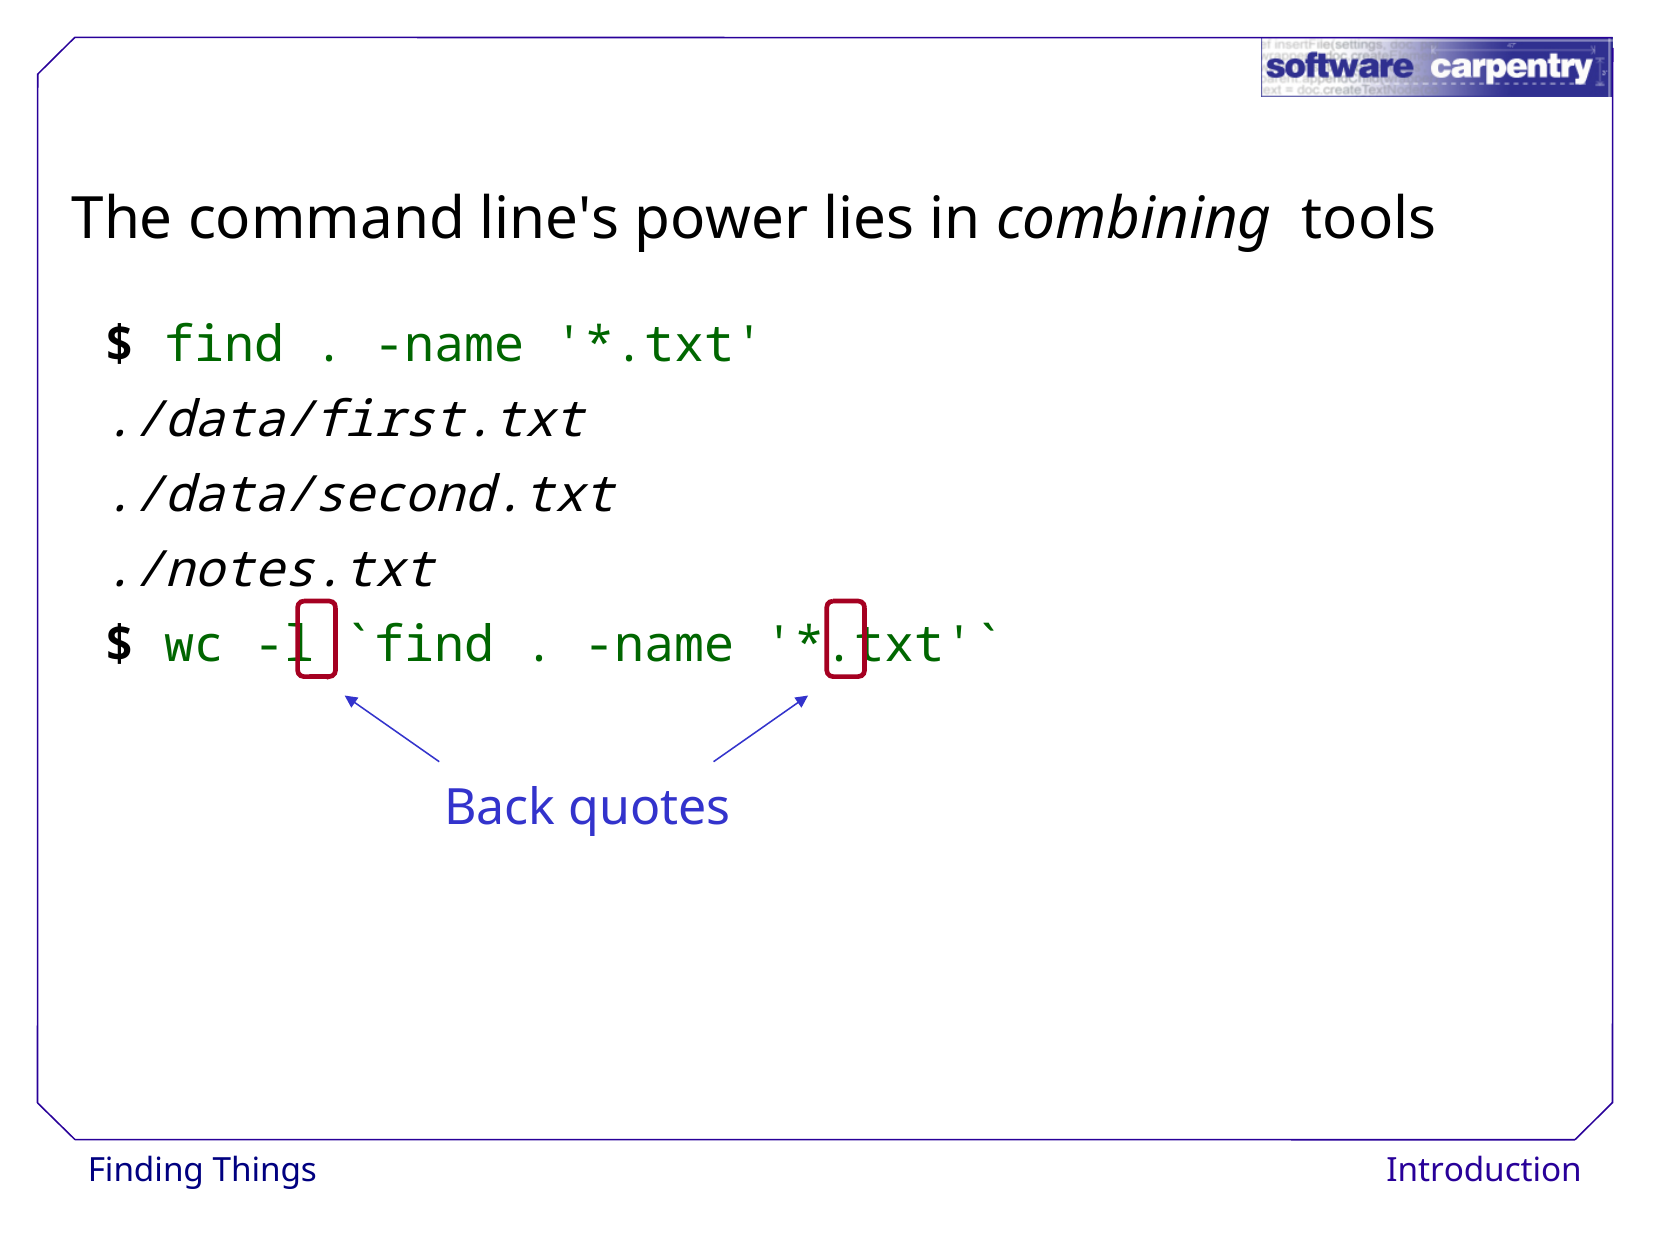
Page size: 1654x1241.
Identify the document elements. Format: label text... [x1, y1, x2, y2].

text_box $ find . -name '*.txt' ./data/first.txt ./data/second.txt ./notes.txt $ wc -l `find . -name '*.txt'` [89, 289, 1512, 1046]
text_box The command line's power lies in combining tools [56, 138, 1602, 259]
picture [1261, 39, 1613, 97]
text_box Back quotes [429, 752, 1007, 1074]
